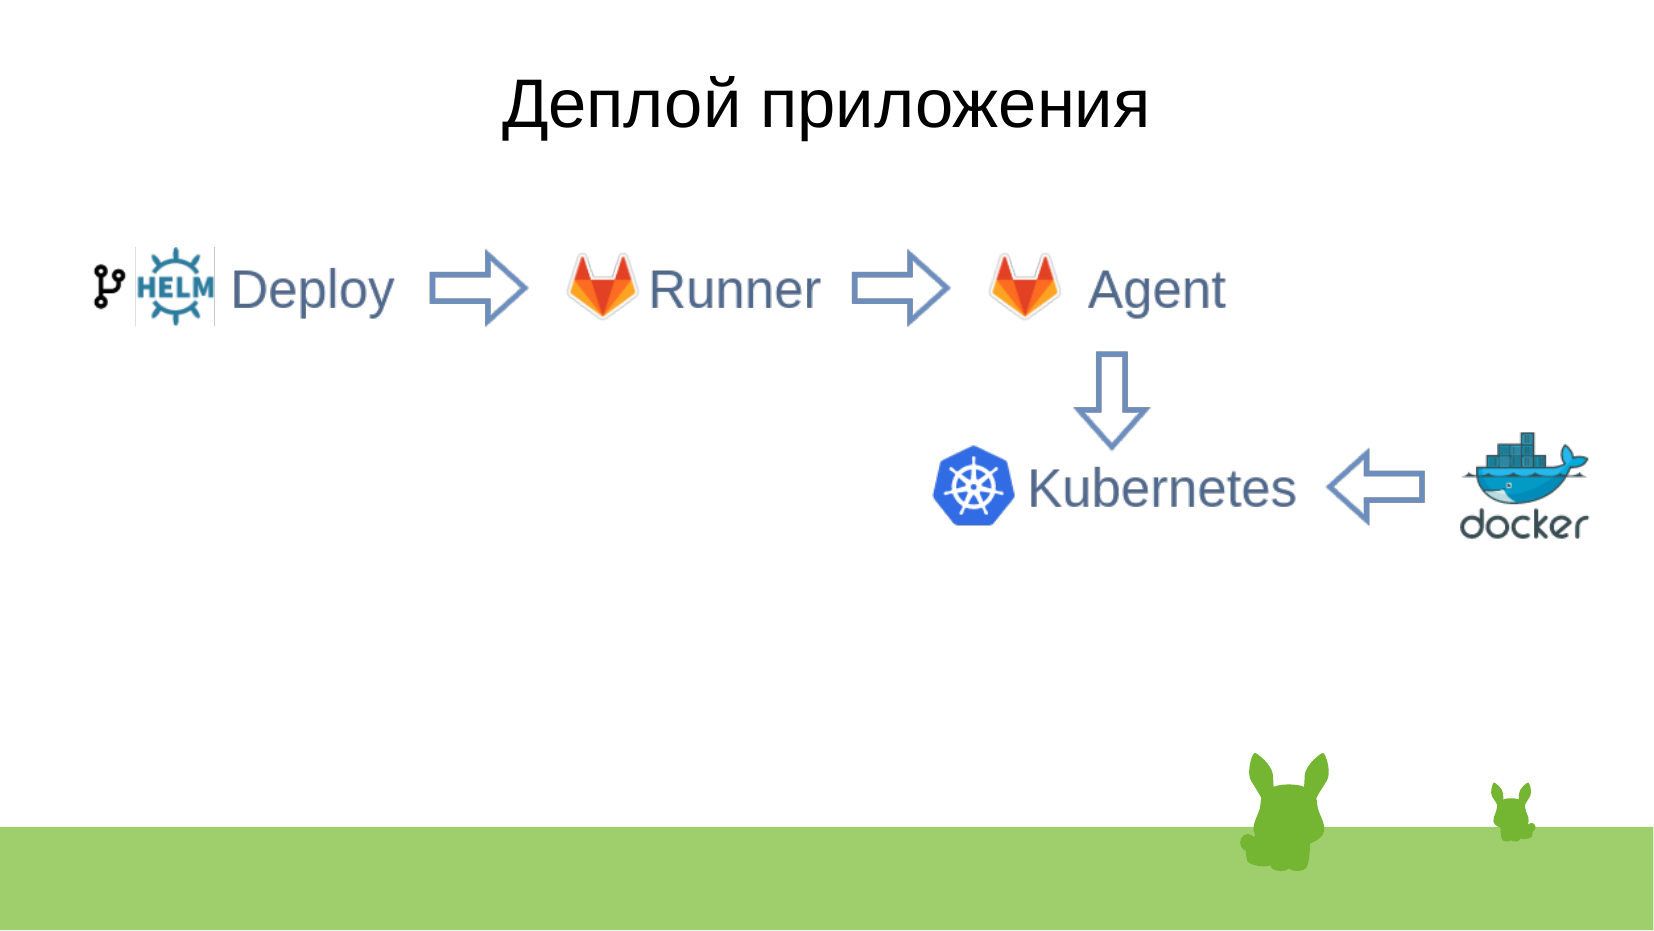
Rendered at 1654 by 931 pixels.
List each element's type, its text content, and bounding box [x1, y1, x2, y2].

picture [83, 247, 1595, 544]
title Деплой приложения [88, 29, 1565, 178]
